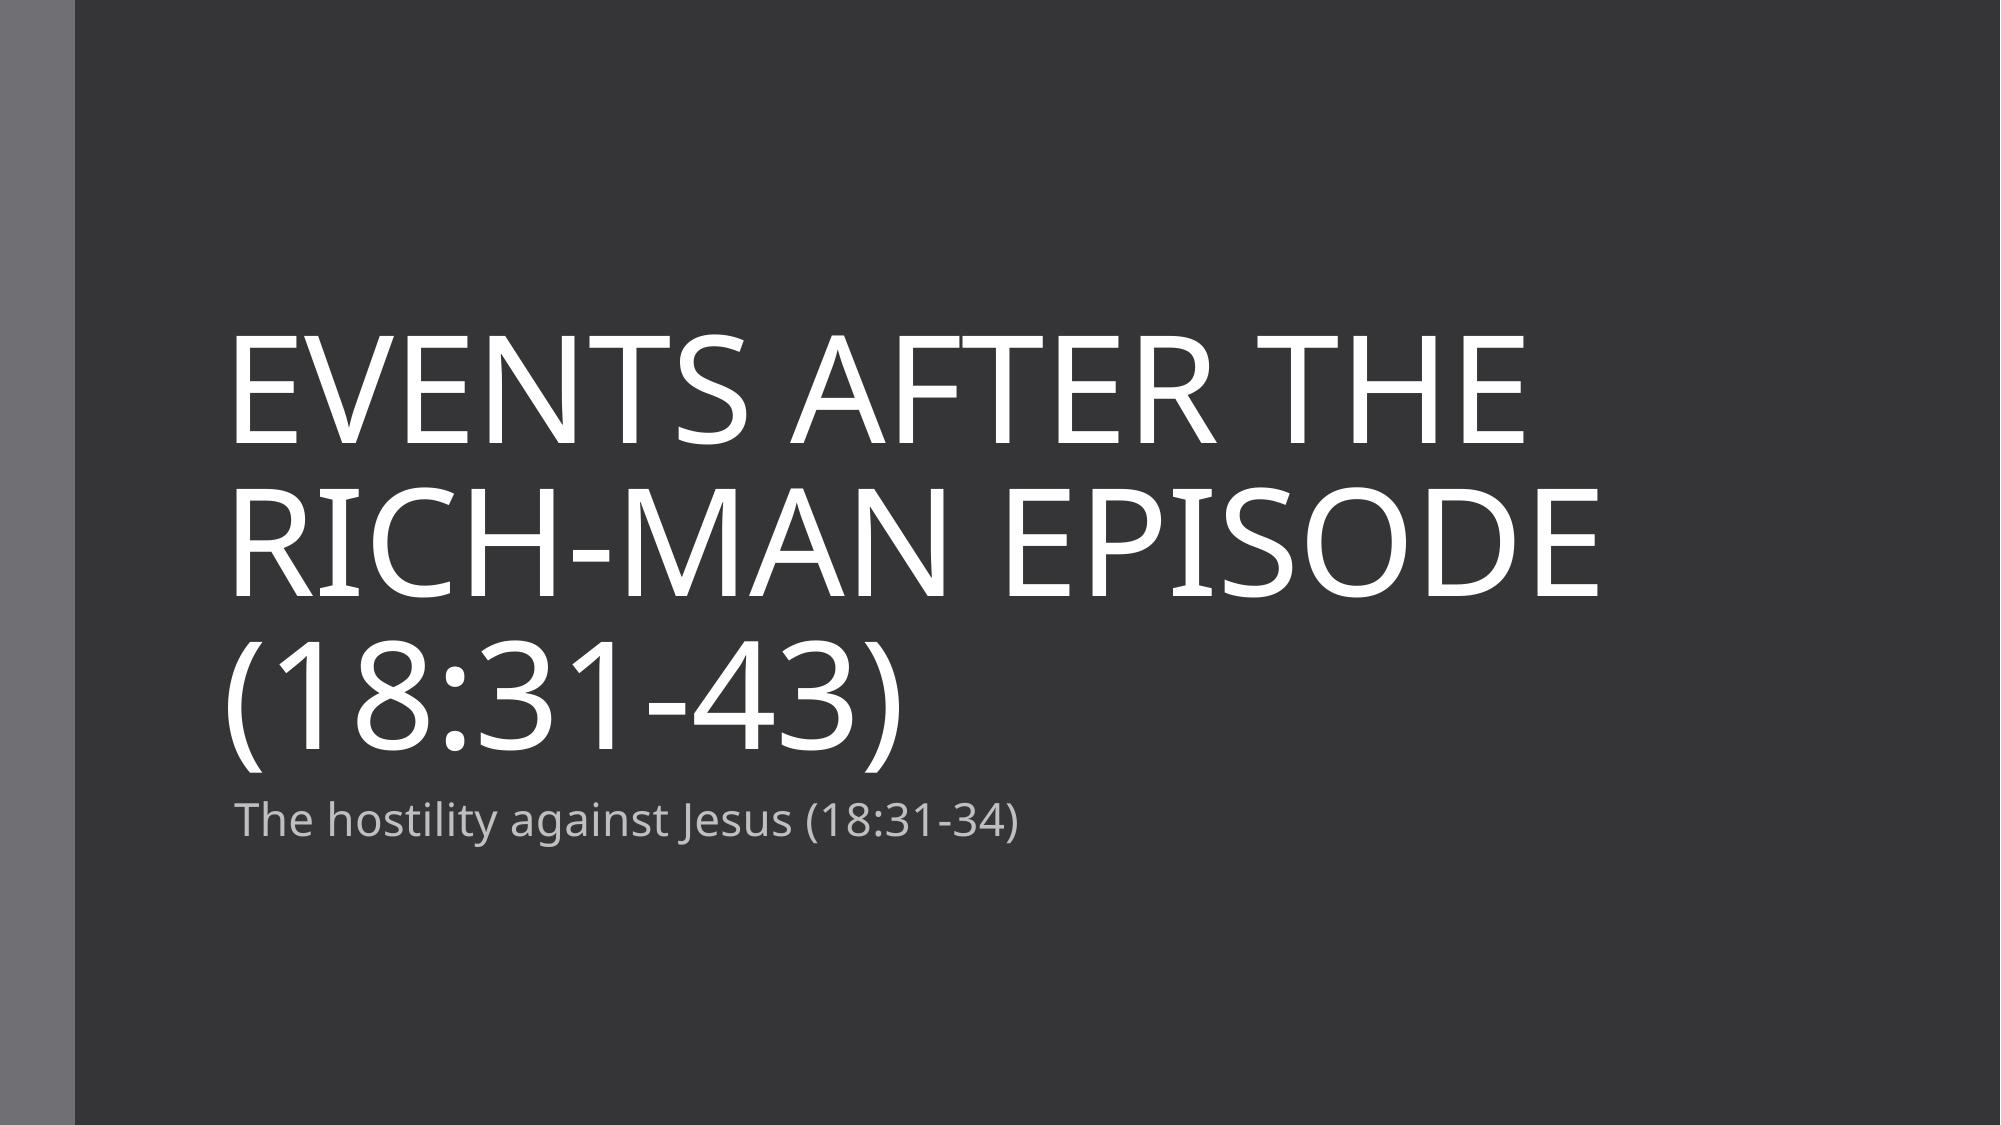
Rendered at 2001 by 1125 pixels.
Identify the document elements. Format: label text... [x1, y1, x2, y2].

subtitle The hostility against Jesus (18:31-34) [206, 787, 1752, 1066]
title EVENTS AFTER THE RICH-MAN EPISODE (18:31-43) [206, 124, 1752, 787]
